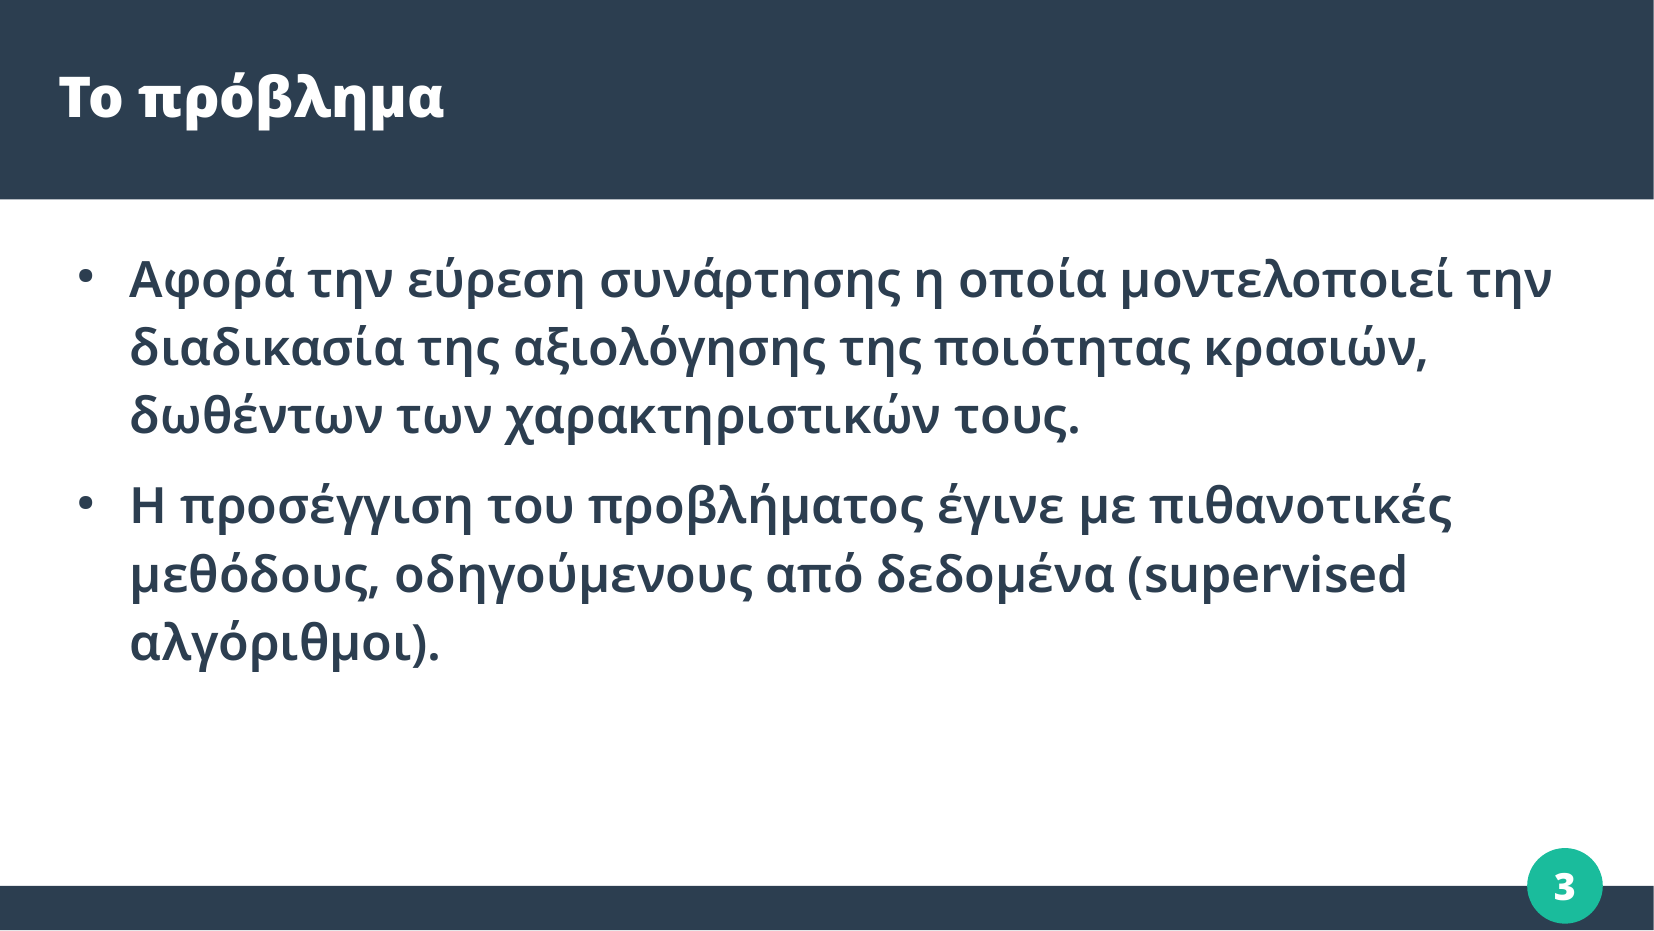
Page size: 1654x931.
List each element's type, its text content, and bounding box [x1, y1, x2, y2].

list Αφορά την εύρεση συνάρτησης η οποία μοντελοποιεί την διαδικασία της αξιολόγησης της ποιότητας κρασιών, δωθέντων των χαρακτηριστικών τους. Η προσέγγιση του προβλήματος έγινε με πιθανοτικές μεθόδους, οδηγούμενους από δεδομένα (supervised αλγόριθμοι). [59, 243, 1595, 864]
title Το πρόβλημα [59, 37, 1595, 156]
